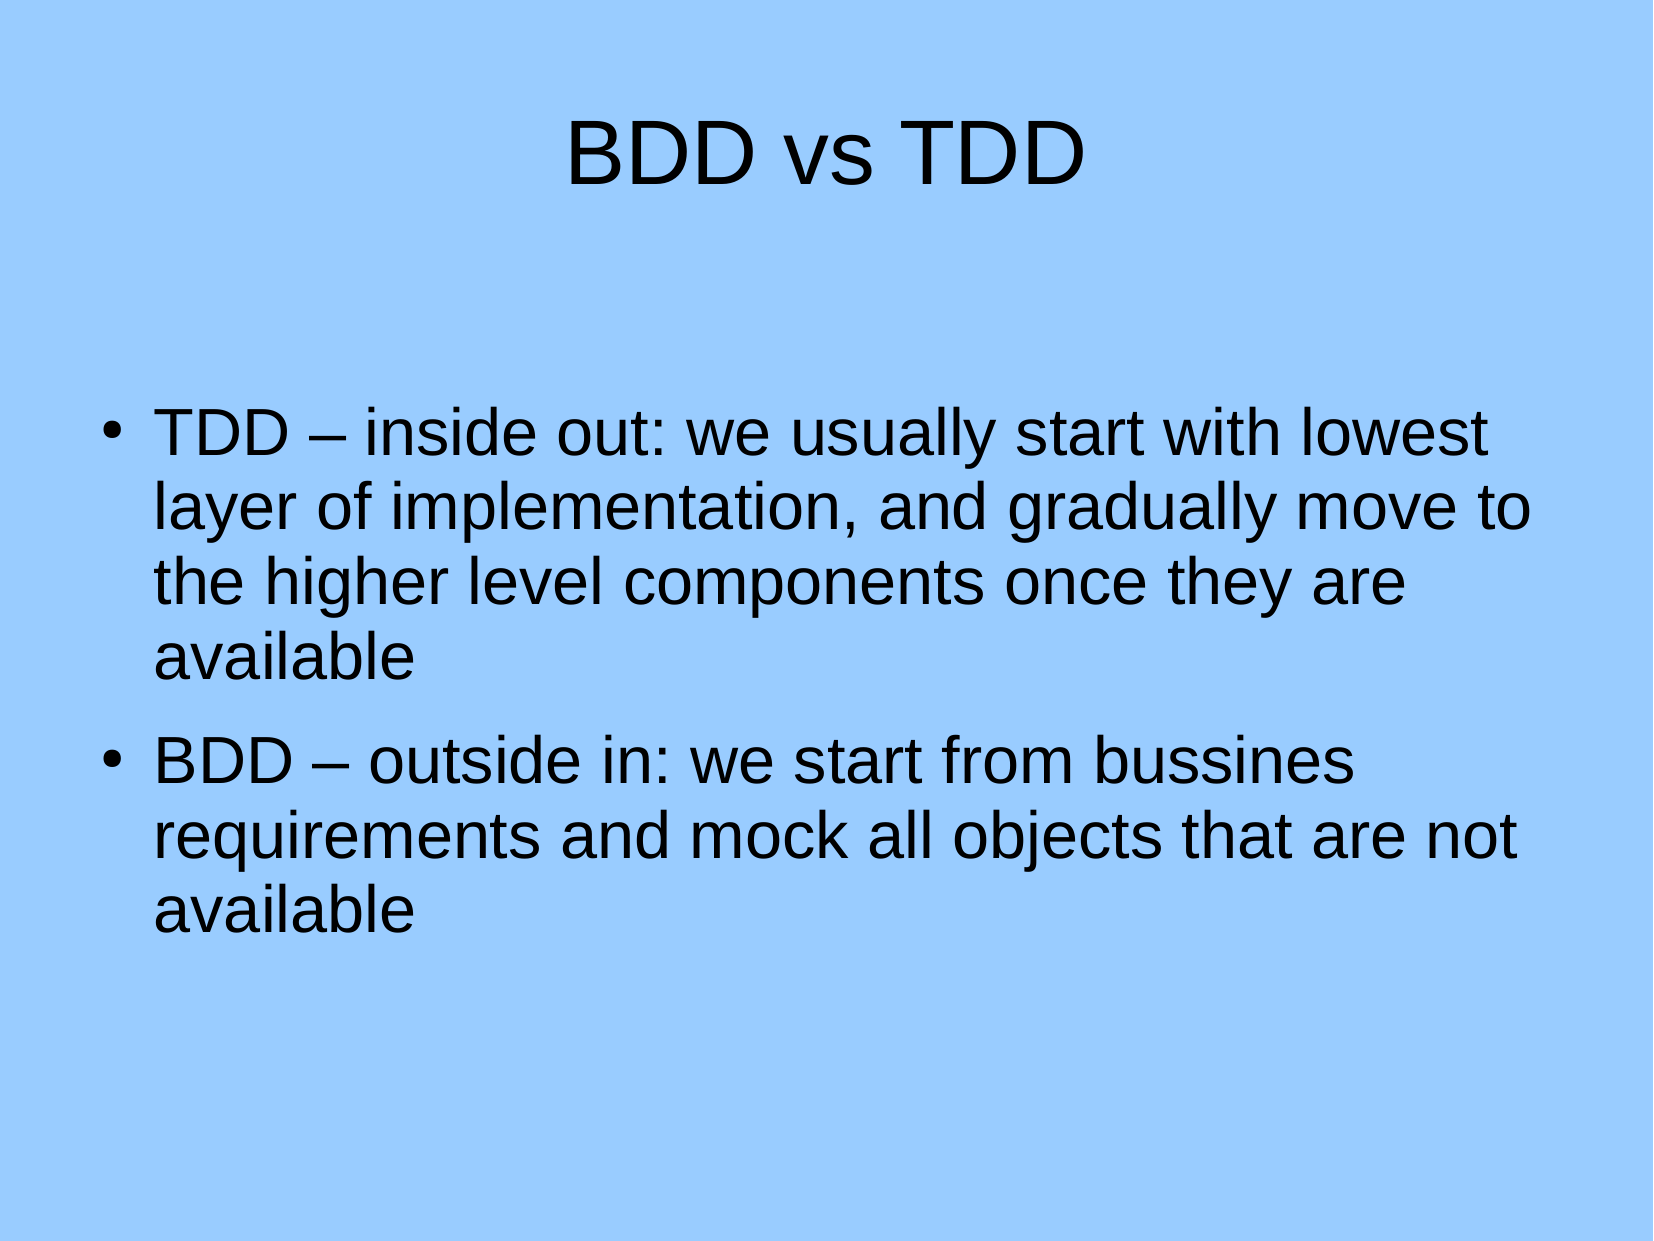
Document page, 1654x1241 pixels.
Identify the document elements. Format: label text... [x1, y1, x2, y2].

list TDD – inside out: we usually start with lowest layer of implementation, and gradually move to the higher level components once they are available BDD – outside in: we start from bussines requirements and mock all objects that are not available [82, 290, 1571, 1010]
title BDD vs TDD [82, 49, 1571, 257]
